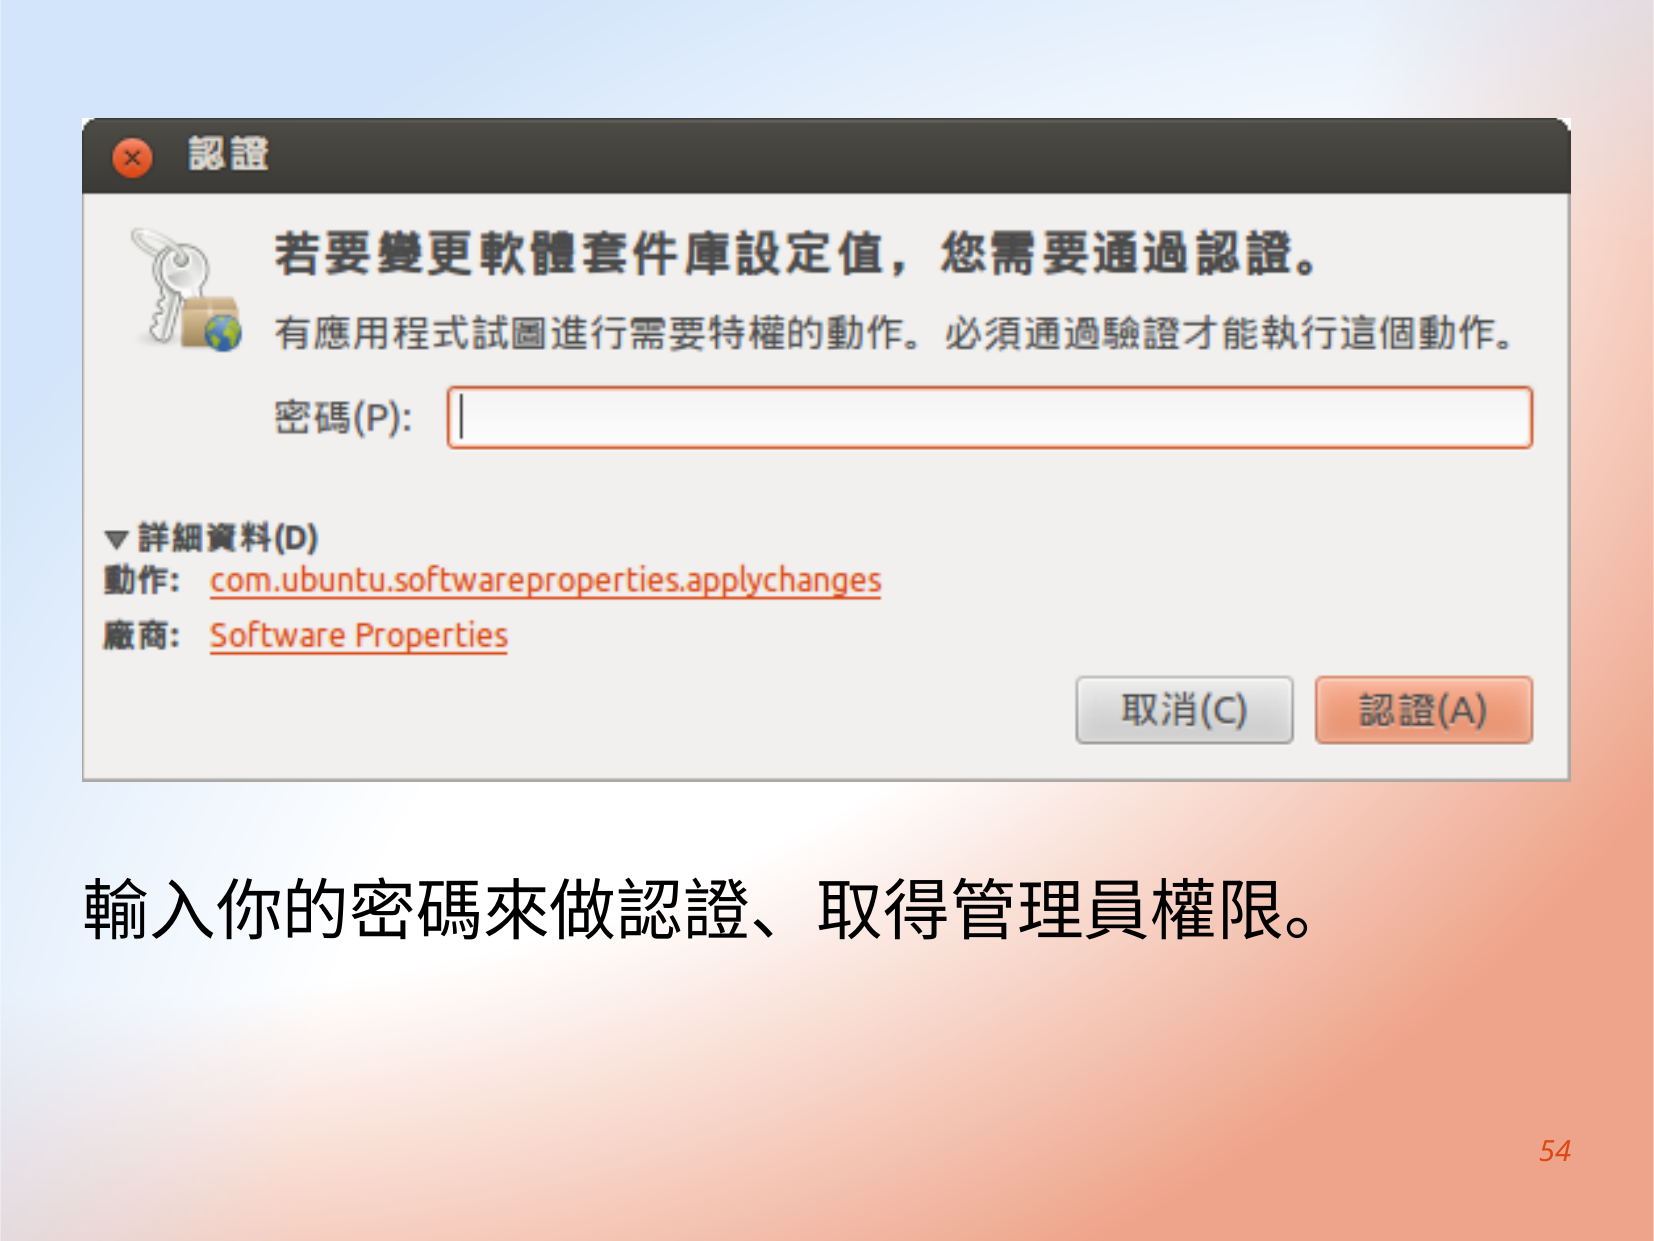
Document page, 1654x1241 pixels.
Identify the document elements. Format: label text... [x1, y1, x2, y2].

list 輸入你的密碼來做認證、取得管理員權限。 [82, 857, 1571, 1201]
picture [0, 0, 1654, 1241]
